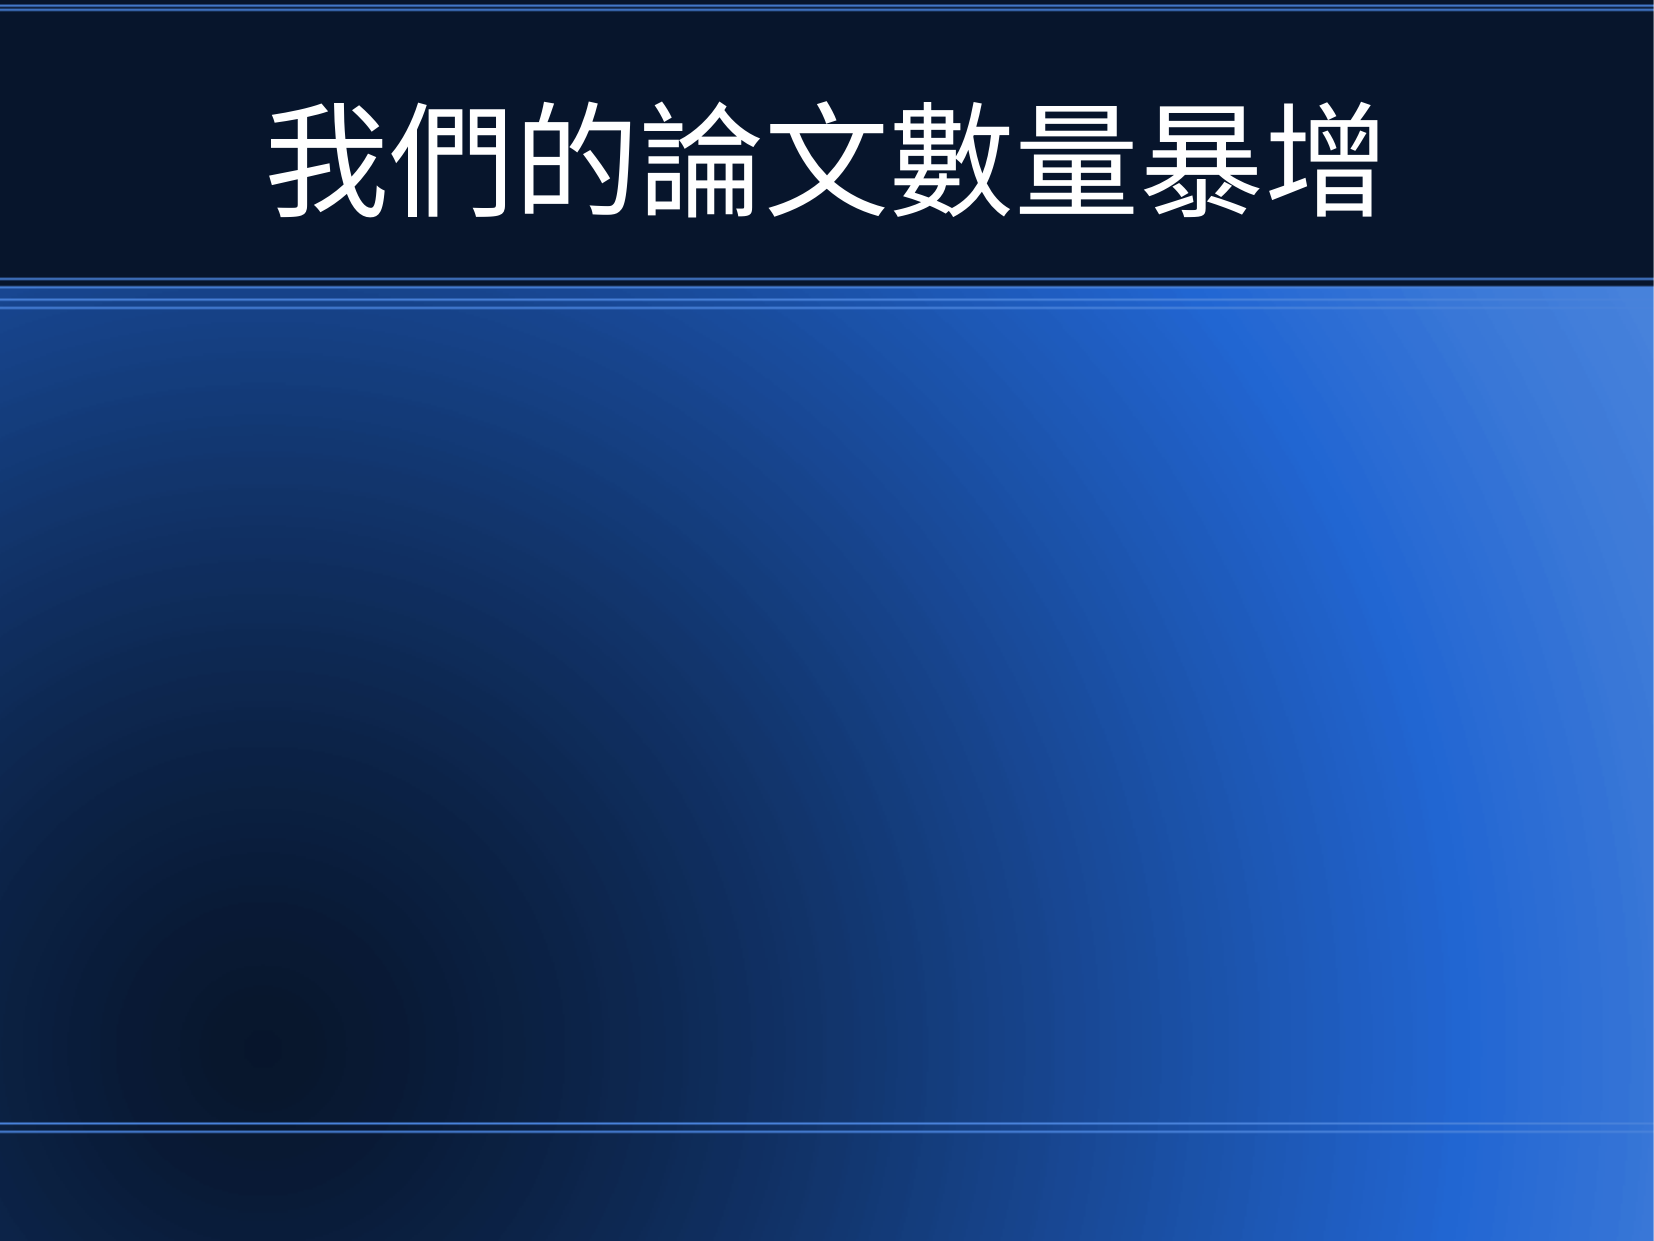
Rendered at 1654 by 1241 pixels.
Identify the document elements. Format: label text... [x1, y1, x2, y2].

title 我們的論文數量暴增 [82, 49, 1571, 257]
picture [0, 0, 1654, 1241]
